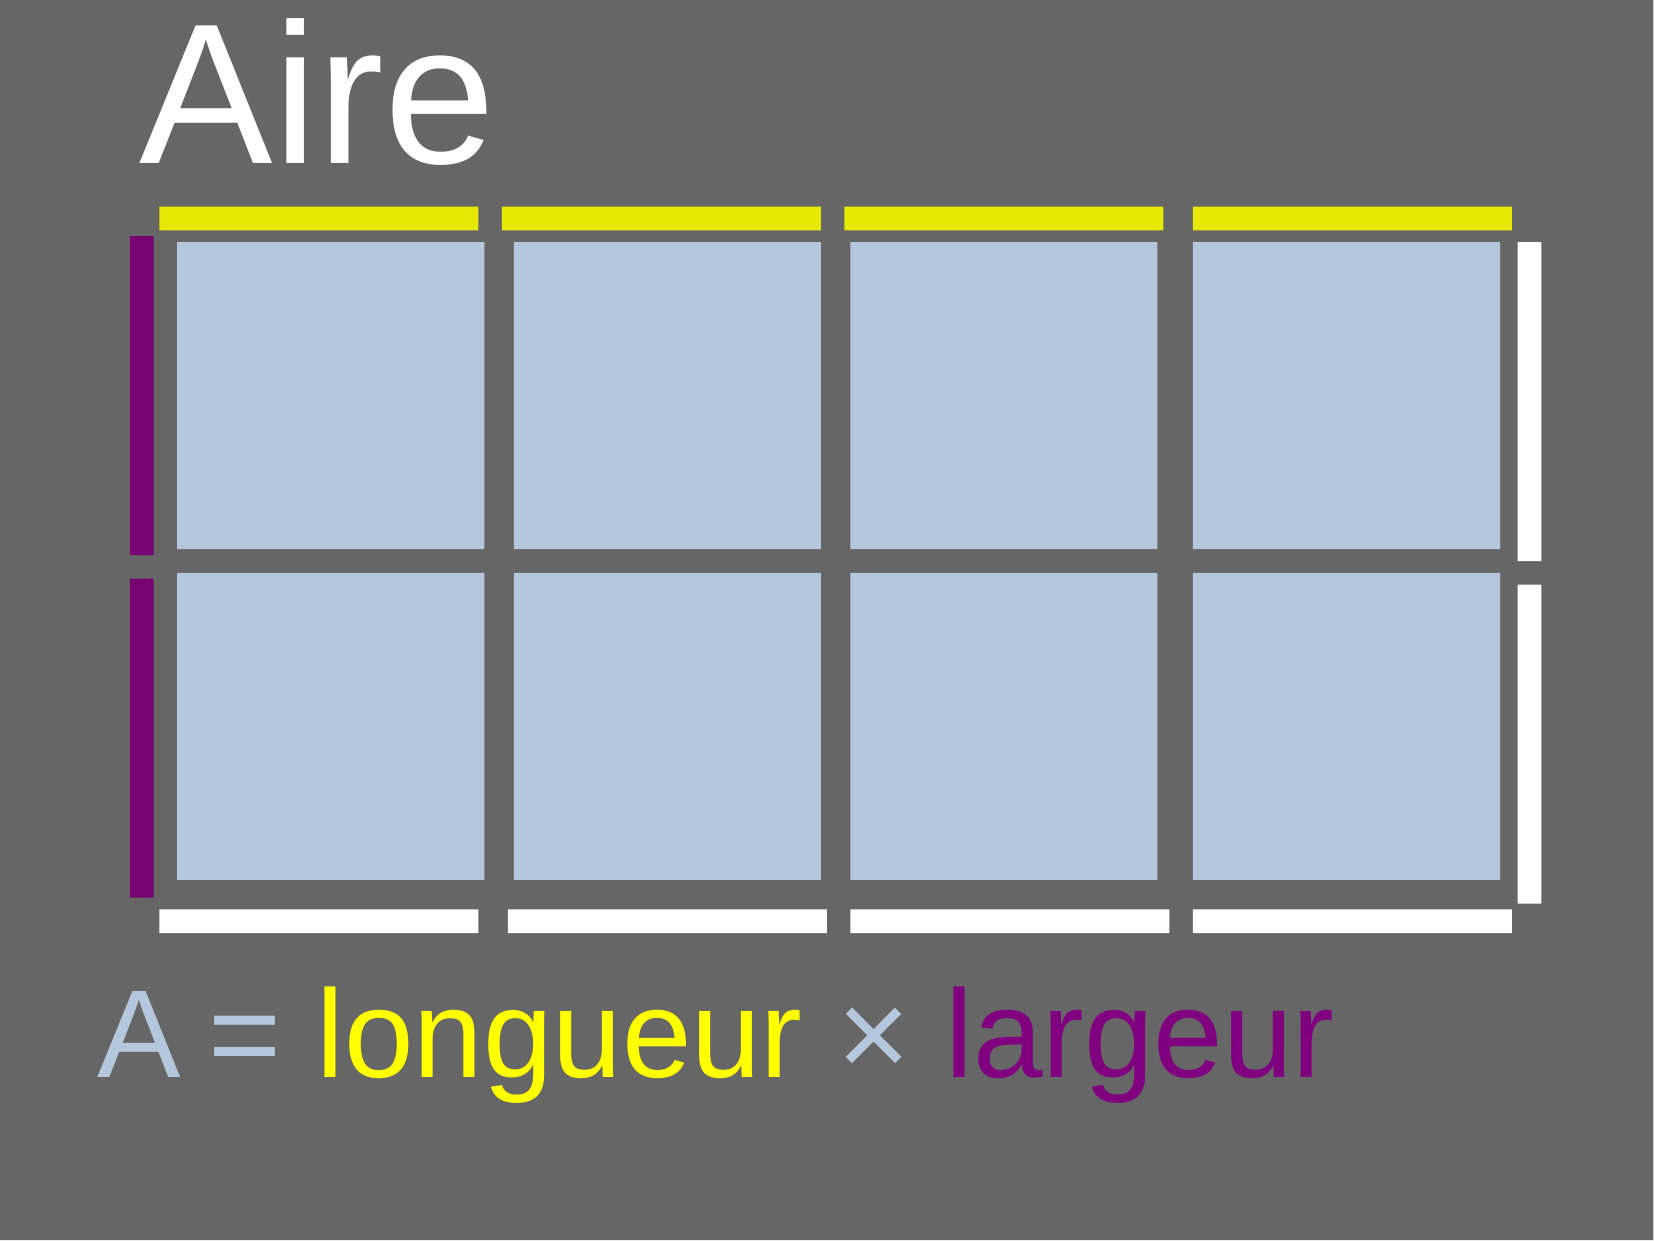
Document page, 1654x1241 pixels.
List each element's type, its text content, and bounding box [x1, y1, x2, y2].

text_box [0, 0, 1654, 1241]
text_box A = longueur × largeur [82, 956, 1654, 1241]
title Aire [0, 0, 791, 225]
